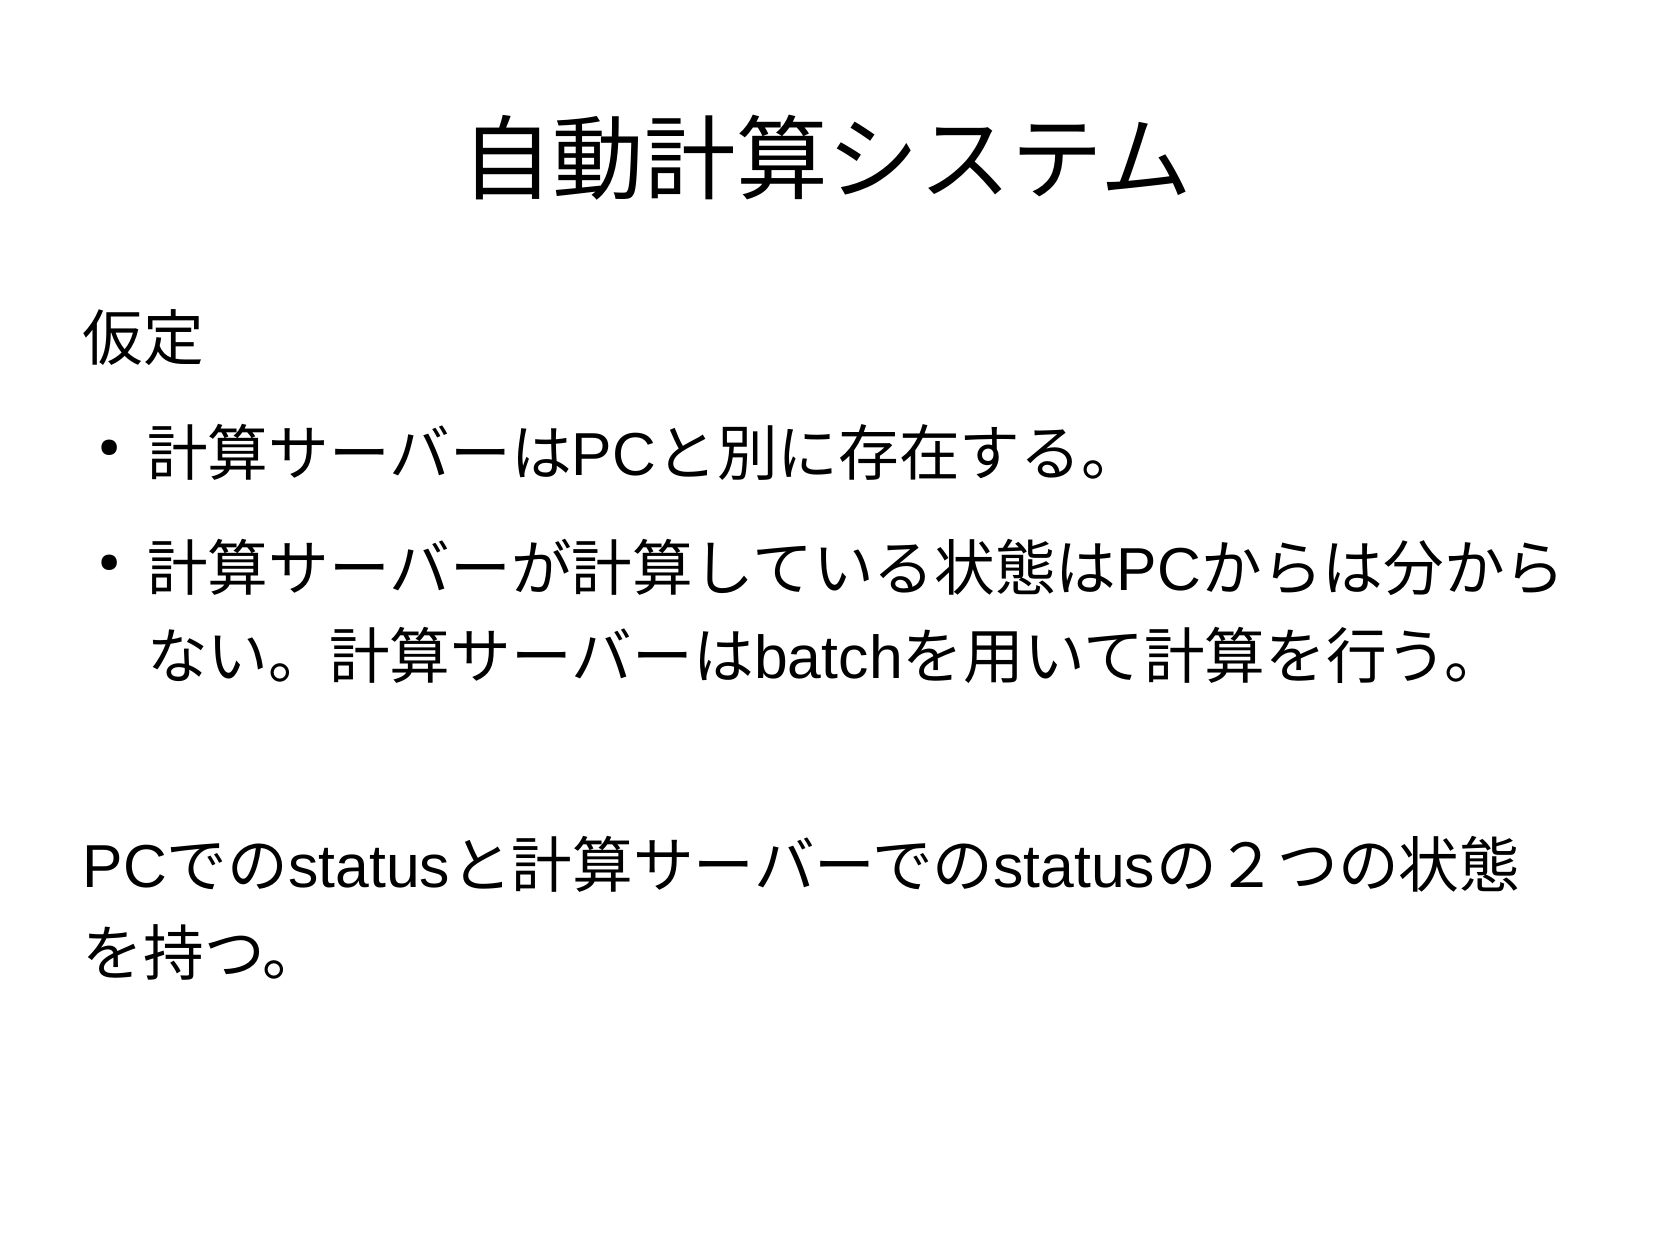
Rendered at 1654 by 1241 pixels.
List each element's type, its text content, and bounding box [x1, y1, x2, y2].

list 仮定 計算サーバーはPCと別に存在する。 計算サーバーが計算している状態はPCからは分からない。計算サーバーはbatchを用いて計算を行う。 PCでのstatusと計算サーバーでのstatusの２つの状態を持つ。 [82, 290, 1571, 1010]
title 自動計算システム [82, 49, 1571, 257]
